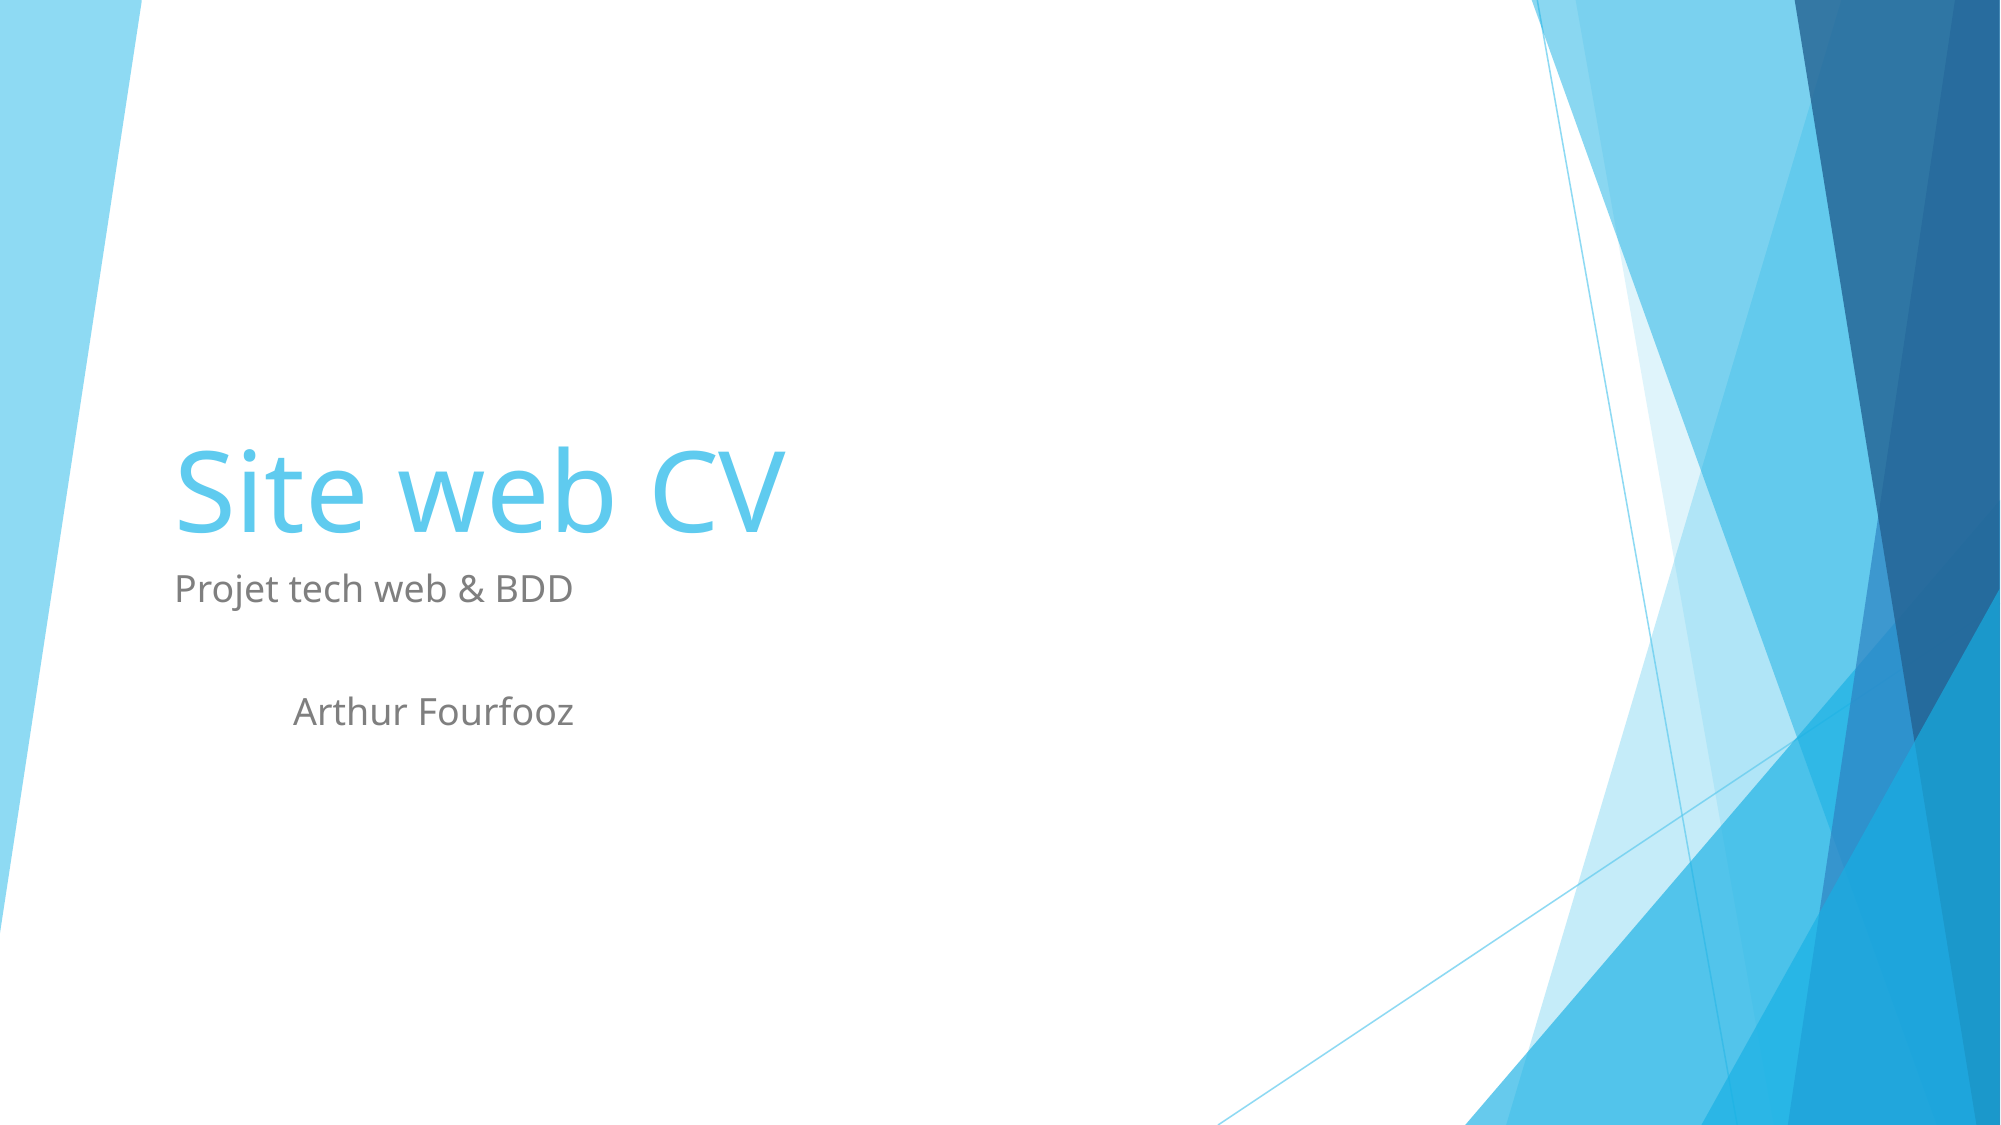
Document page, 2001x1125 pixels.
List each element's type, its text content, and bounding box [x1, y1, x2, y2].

title Site web CV [159, 292, 1434, 562]
subtitle Projet tech web & BDD Arthur Fourfooz [159, 562, 1434, 743]
